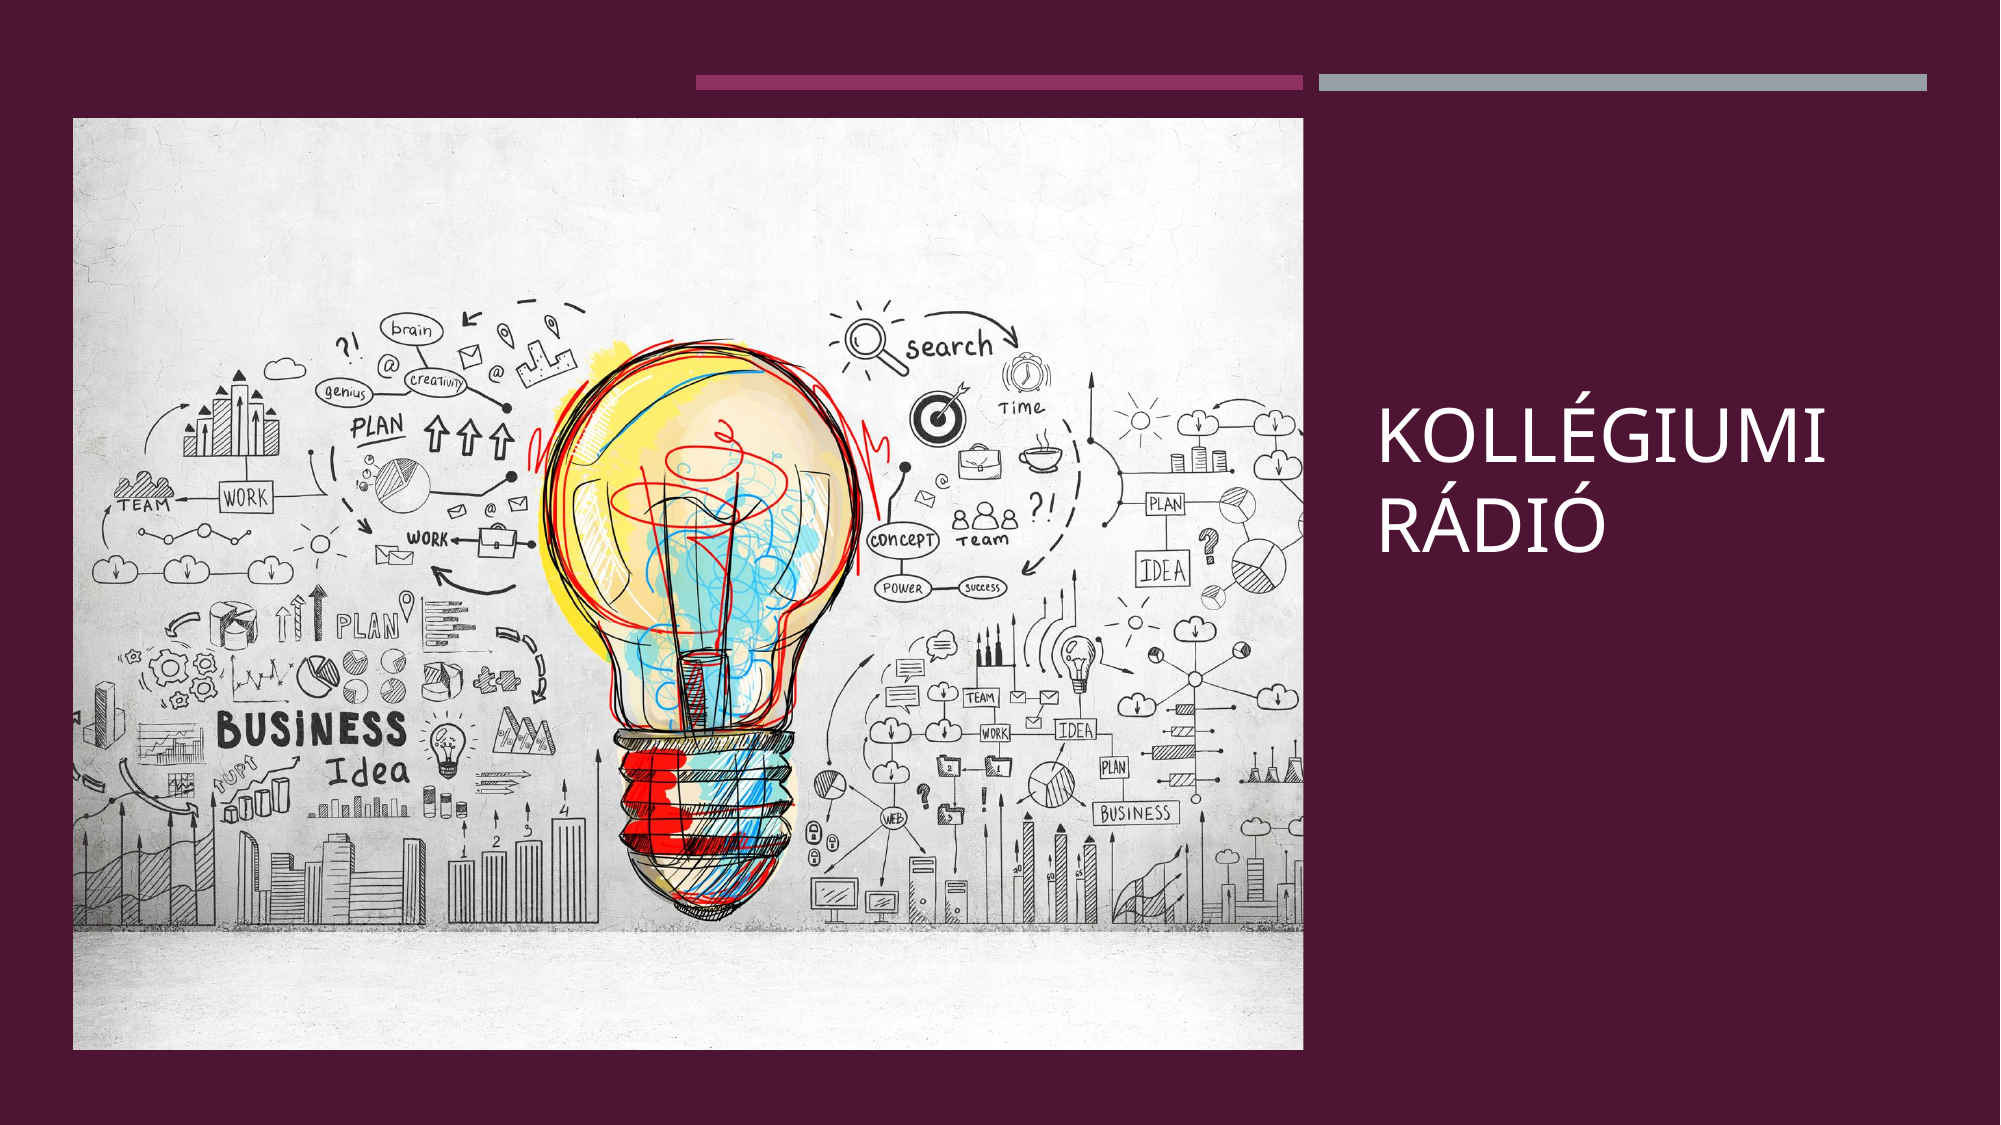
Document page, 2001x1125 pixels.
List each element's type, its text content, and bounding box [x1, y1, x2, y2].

text_box [0, 0, 2000, 1125]
picture [73, 118, 1304, 1051]
title Kollégiumi rádió [1360, 232, 1867, 575]
